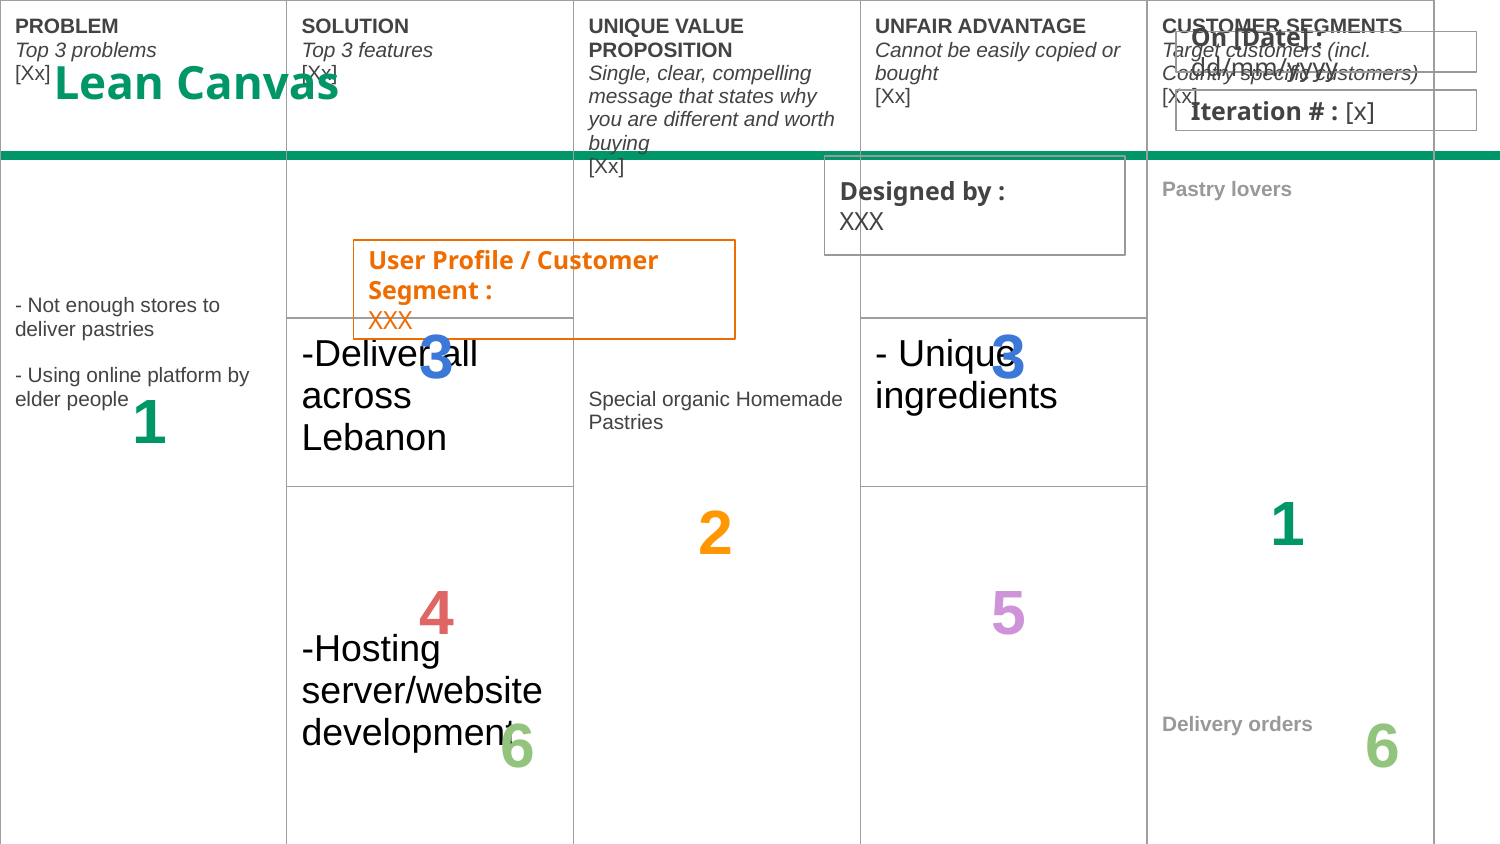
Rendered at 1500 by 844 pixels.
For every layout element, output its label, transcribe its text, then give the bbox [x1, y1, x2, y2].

text_box On [Date] : dd/mm/yyyy [1175, 31, 1477, 73]
text_box 2 [683, 477, 755, 589]
table_cell - Unique ingredients [861, 319, 1146, 486]
text_box Designed by : XXX [824, 155, 1126, 255]
table_header SOLUTION Top 3 features [Xx] [287, 1, 573, 317]
table_header UNFAIR ADVANTAGE Cannot be easily copied or bought [Xx] [861, 1, 1146, 317]
text_box 6 [485, 690, 557, 802]
table_cell -Deliver all across Lebanon [287, 319, 573, 486]
table_header PROBLEM Top 3 problems [Xx] - Not enough stores to deliver pastries - Using online platform by elder people [1, 1, 286, 844]
title Lean Canvas [38, 23, 476, 140]
text_box 6 [1350, 690, 1422, 802]
table_cell -Hosting server/website development [287, 487, 573, 844]
table_cell [861, 487, 1146, 844]
text_box 3 [404, 300, 476, 412]
table_header CUSTOMER SEGMENTS Target customers (incl. Country specific customers) [Xx] Pastry lovers Delivery orders [1148, 1, 1433, 844]
text_box Iteration # : [x] [1175, 89, 1477, 131]
text_box User Profile / Customer Segment : XXX [353, 239, 735, 340]
text_box 3 [976, 300, 1048, 412]
text_box 1 [117, 366, 189, 478]
text_box 4 [404, 556, 476, 668]
text_box 1 [1255, 468, 1327, 580]
text_box 5 [976, 556, 1048, 668]
table_header UNIQUE VALUE PROPOSITION Single, clear, compelling message that states why you are different and worth buying [Xx] Special organic Homemade Pastries [574, 1, 860, 844]
